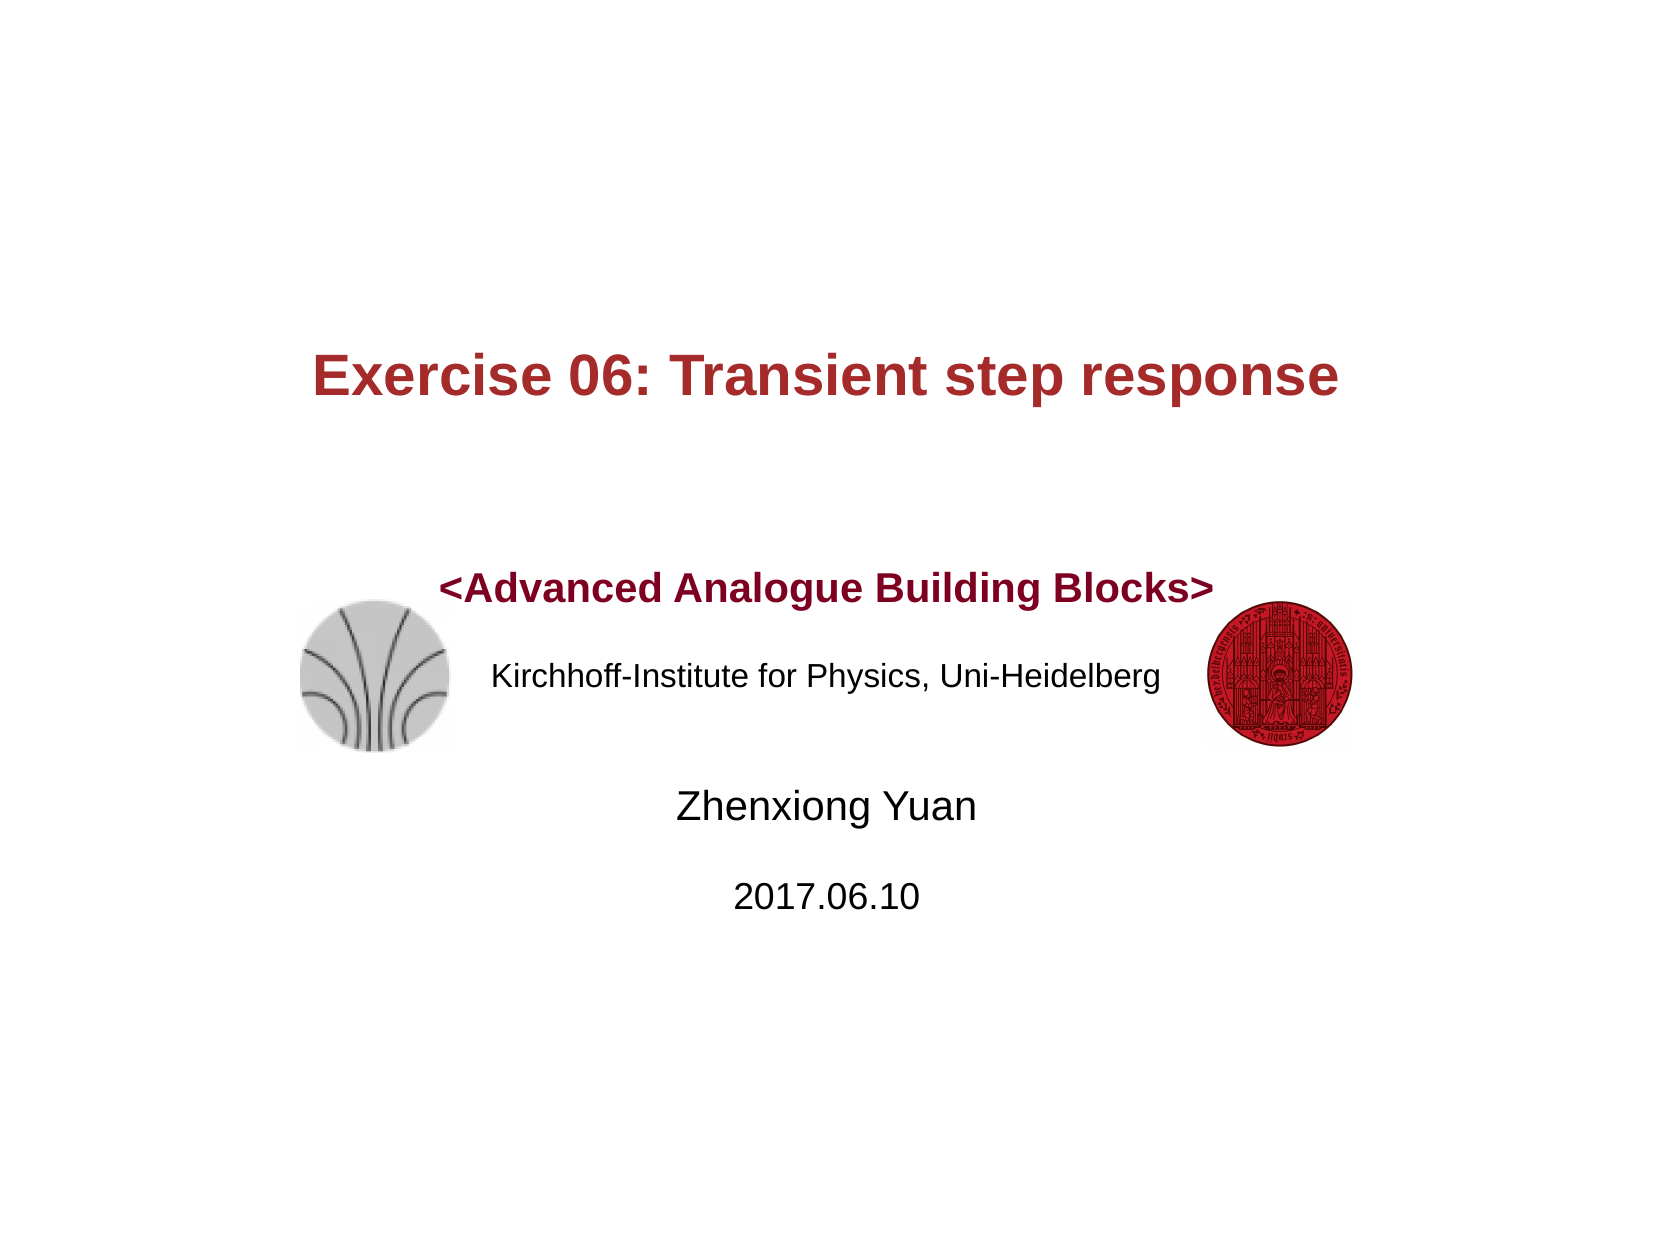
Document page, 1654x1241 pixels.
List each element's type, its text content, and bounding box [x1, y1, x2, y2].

subtitle Exercise 06: Transient step response [82, 285, 1571, 466]
picture [300, 599, 451, 753]
picture [1205, 599, 1354, 748]
text_box <Advanced Analogue Building Blocks> Kirchhoff-Institute for Physics, Uni-Heidelberg Zhenxiong Yuan 2017.06.10 [82, 564, 1571, 918]
